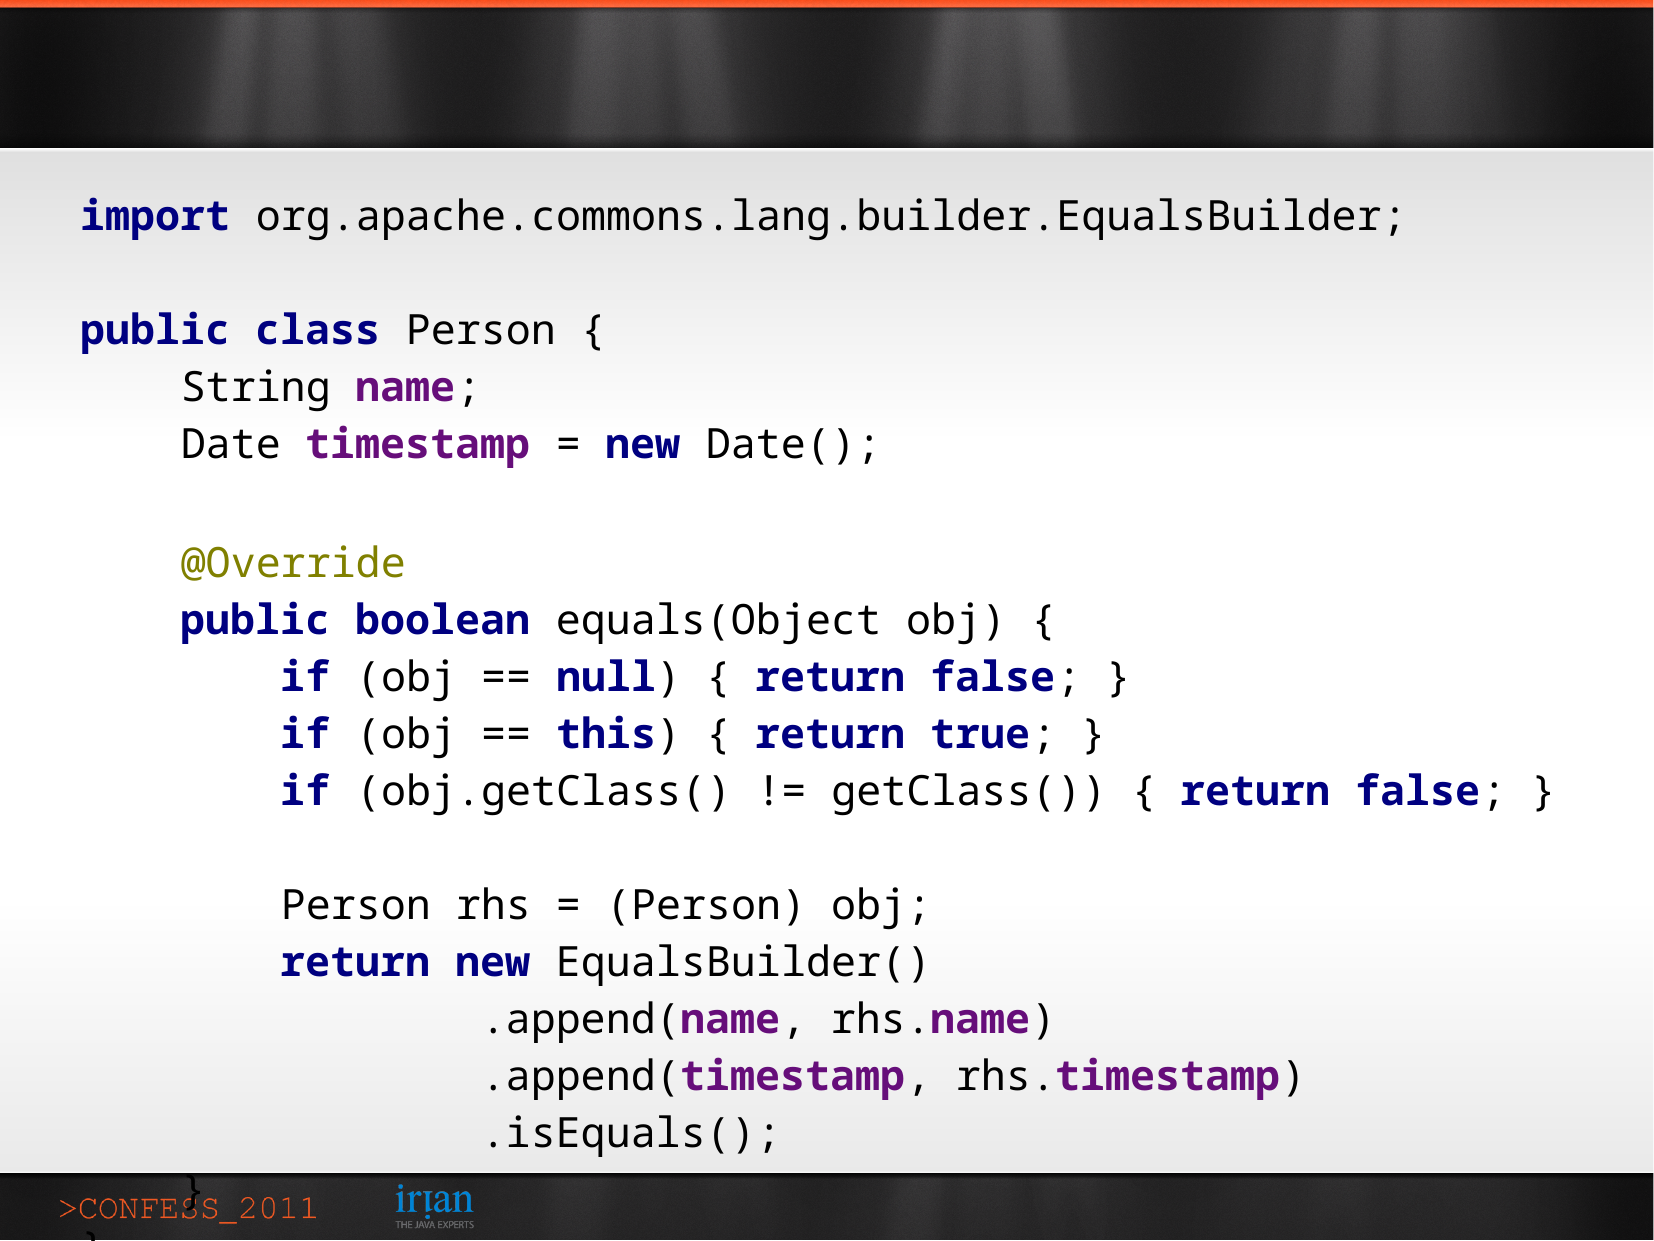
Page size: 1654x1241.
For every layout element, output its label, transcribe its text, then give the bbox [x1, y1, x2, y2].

subtitle import org.apache.commons.lang.builder.EqualsBuilder; public class Person { String name; Date timestamp = new Date(); @Override public boolean equals(Object obj) { if (obj == null) { return false; } if (obj == this) { return true; } if (obj.getClass() != getClass()) { return false; } Person rhs = (Person) obj; return new EqualsBuilder() .append(name, rhs.name) .append(timestamp, rhs.timestamp) .isEquals(); } } [80, 185, 1654, 1241]
picture [0, 0, 1654, 1240]
